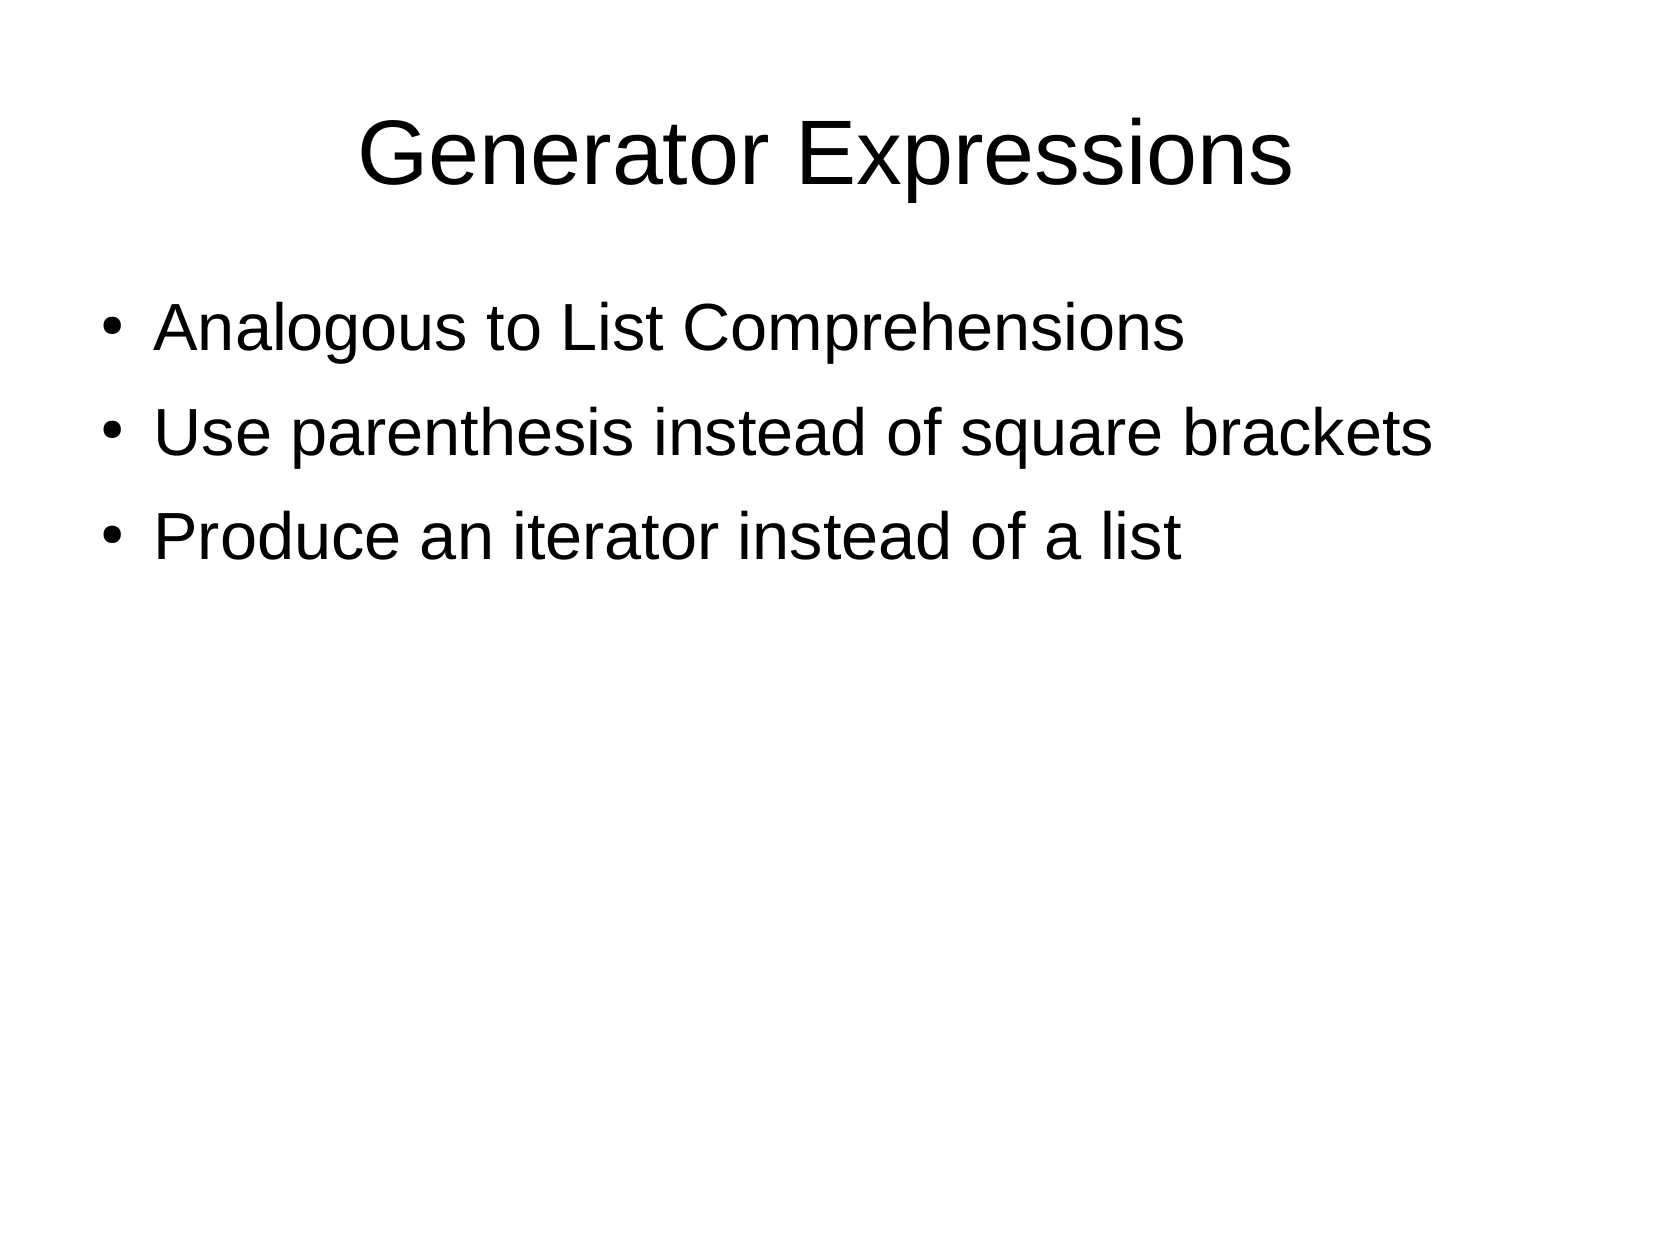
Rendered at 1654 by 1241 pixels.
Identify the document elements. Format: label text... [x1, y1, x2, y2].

title Generator Expressions [82, 49, 1571, 257]
list Analogous to List Comprehensions Use parenthesis instead of square brackets Produce an iterator instead of a list [82, 290, 1571, 1109]
